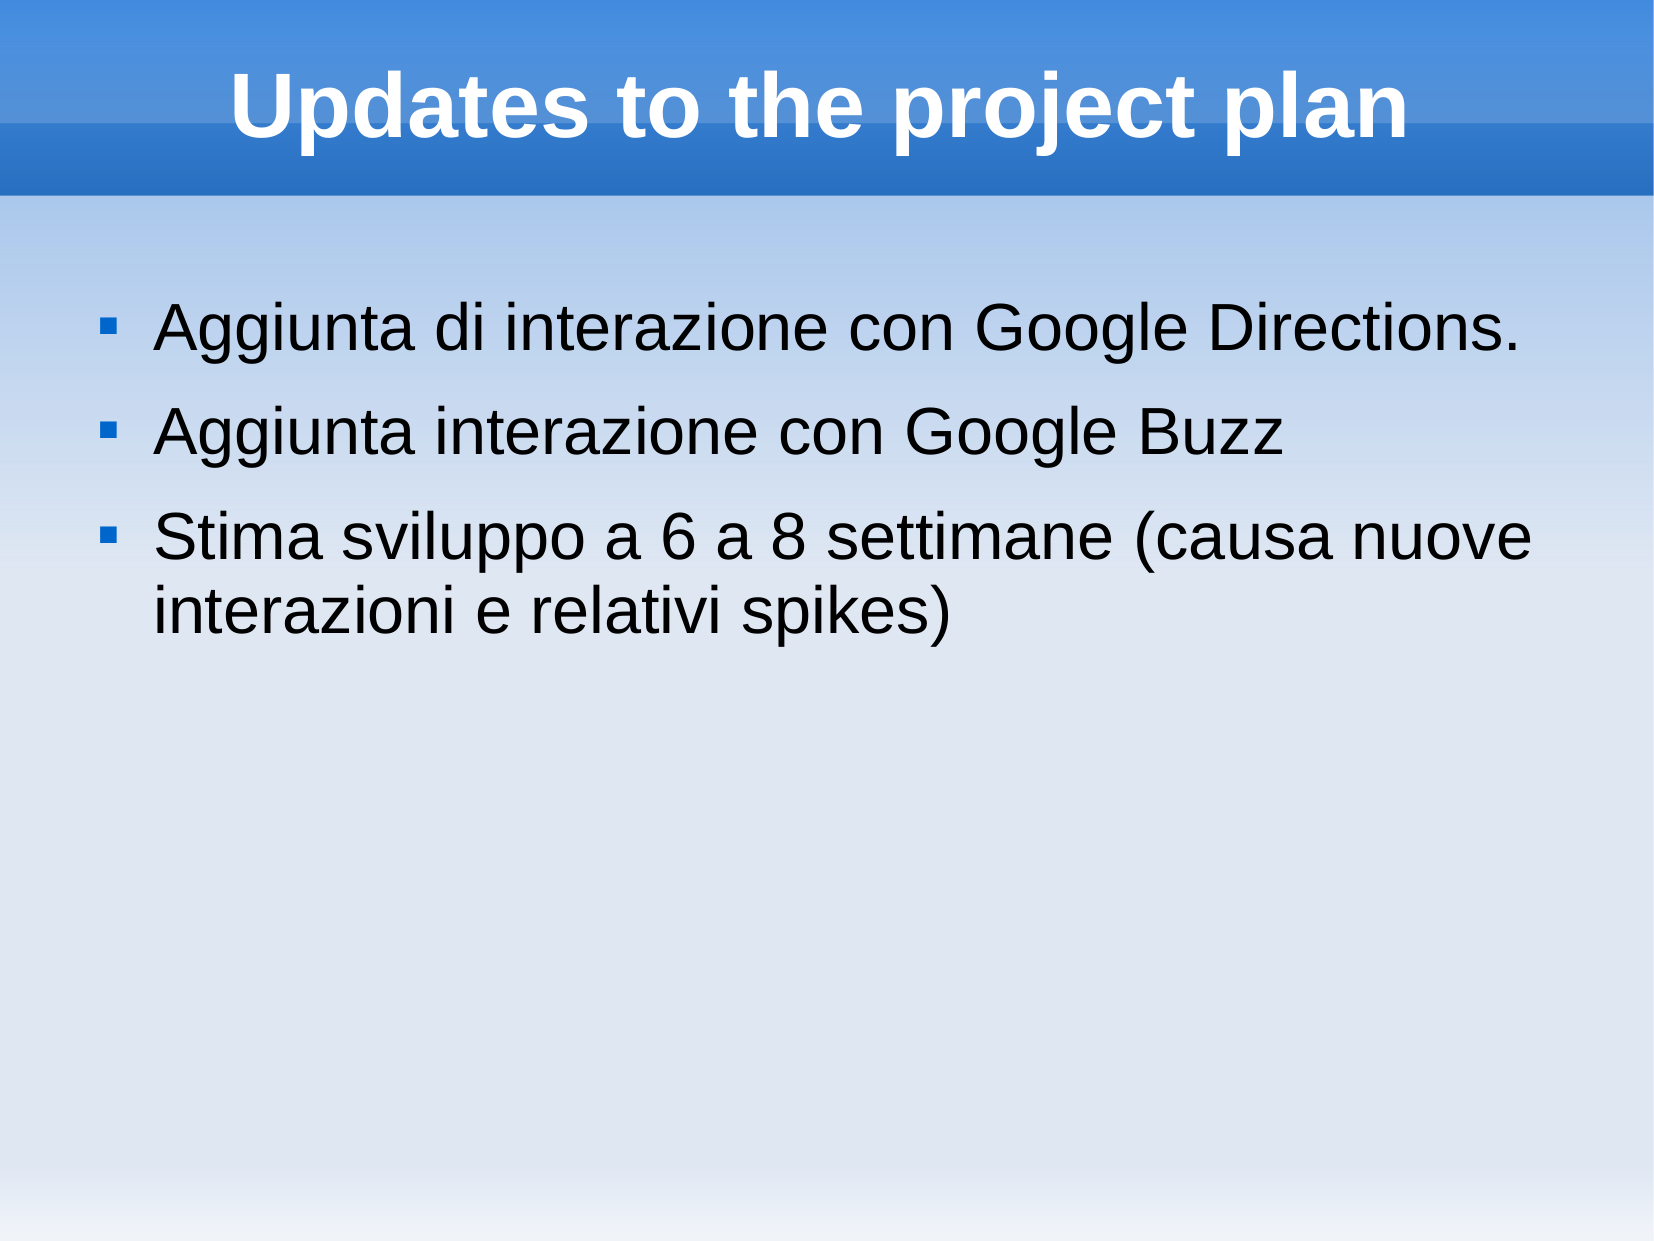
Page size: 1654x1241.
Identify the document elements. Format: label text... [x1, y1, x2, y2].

list Aggiunta di interazione con Google Directions. Aggiunta interazione con Google Buzz Stima sviluppo a 6 a 8 settimane (causa nuove interazioni e relativi spikes) [82, 290, 1571, 1124]
title Updates to the project plan [76, 0, 1565, 208]
picture [0, 0, 1654, 1241]
